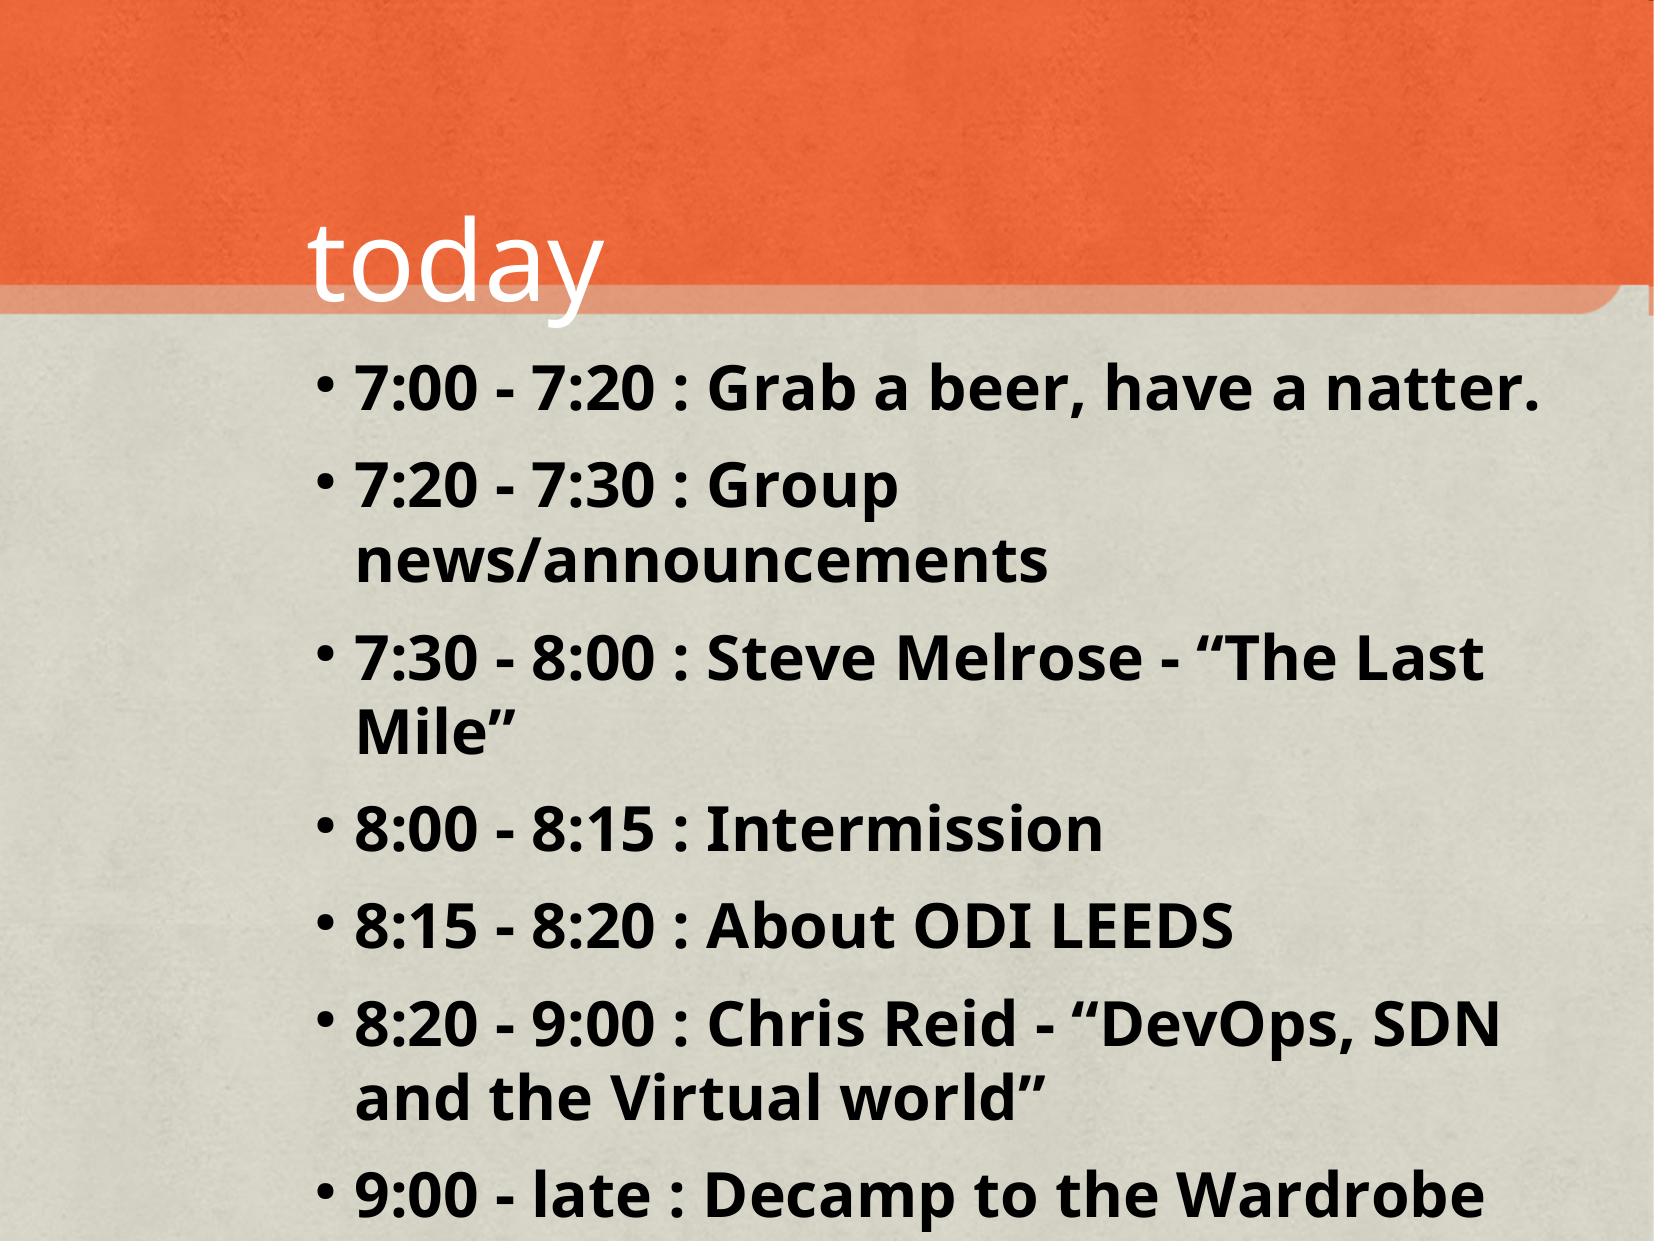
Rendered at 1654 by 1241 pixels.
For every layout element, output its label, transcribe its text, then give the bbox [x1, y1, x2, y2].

picture [0, 0, 1654, 1241]
list 7:00 - 7:20 : Grab a beer, have a natter. 7:20 - 7:30 : Group news/announcements 7:30 - 8:00 : Steve Melrose - “The Last Mile” 8:00 - 8:15 : Intermission 8:15 - 8:20 : About ODI LEEDS 8:20 - 9:00 : Chris Reid - “DevOps, SDN and the Virtual world” 9:00 - late : Decamp to the Wardrobe [301, 348, 1588, 1241]
title today [306, 189, 1654, 317]
